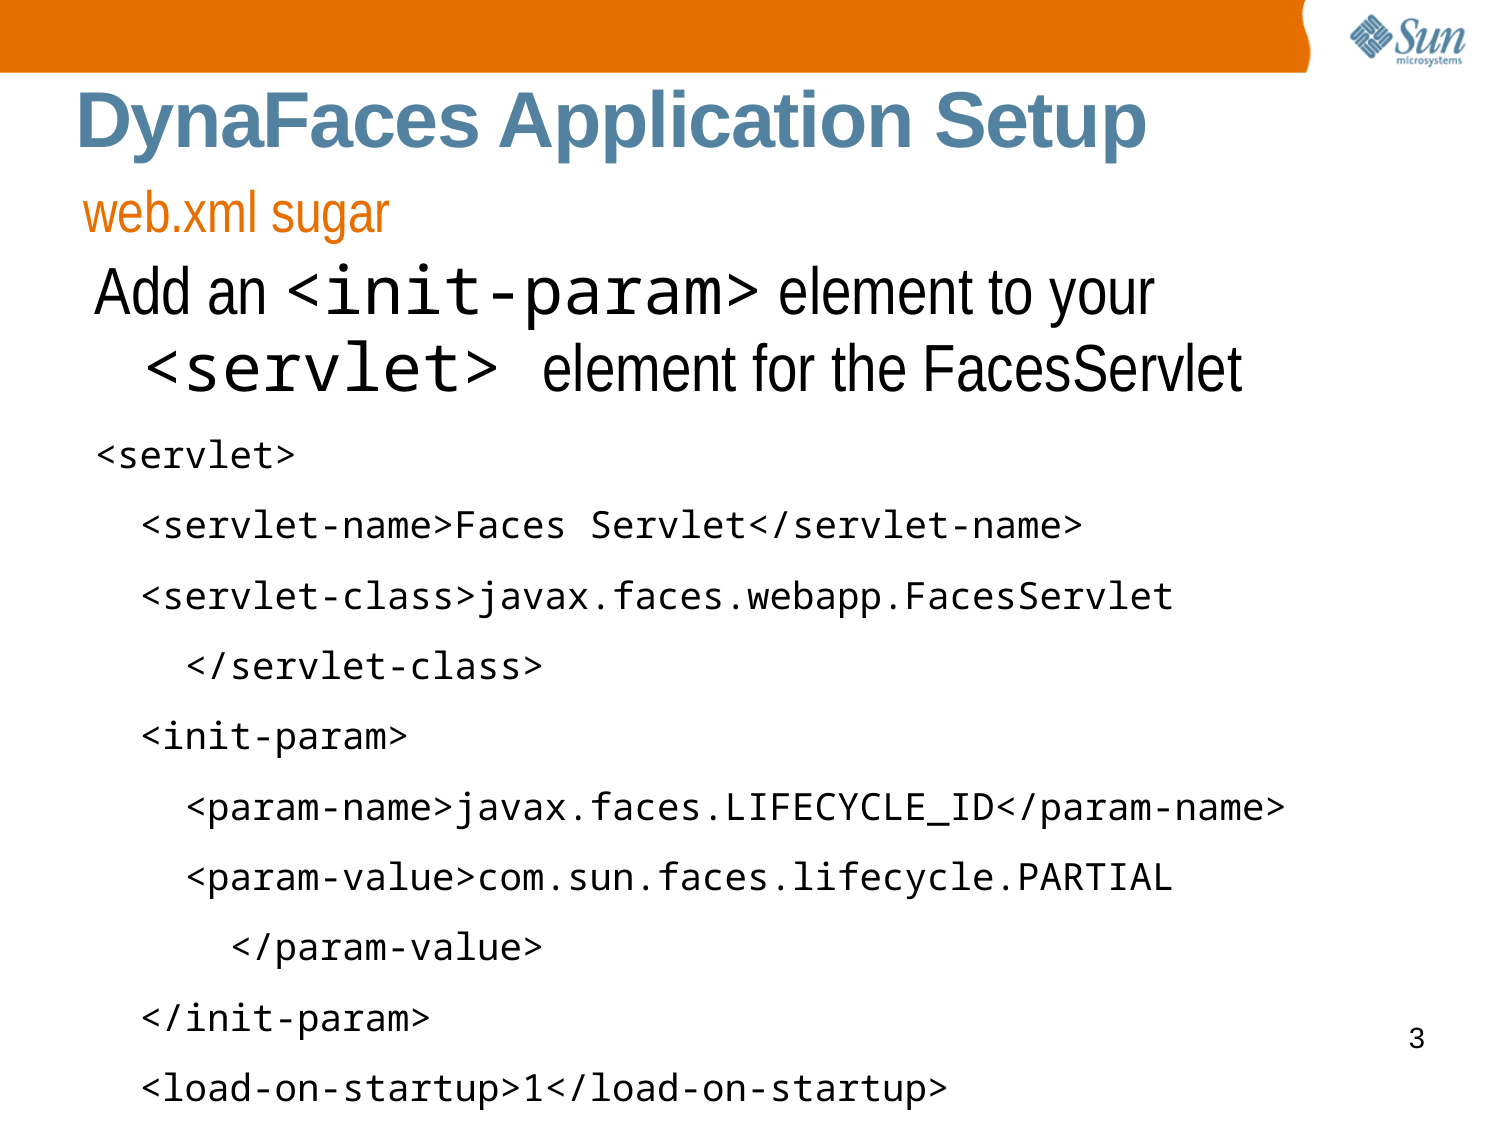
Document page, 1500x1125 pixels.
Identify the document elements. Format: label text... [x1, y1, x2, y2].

text_box web.xml sugar [83, 187, 1351, 255]
picture [0, 0, 1500, 75]
list Add an <init-param> element to your <servlet> element for the FacesServlet <servlet> <servlet-name>Faces Servlet</servlet-name> <servlet-class>javax.faces.webapp.FacesServlet </servlet-class> <init-param> <param-name>javax.faces.LIFECYCLE_ID</param-name> <param-value>com.sun.faces.lifecycle.PARTIAL </param-value> </init-param> <load-on-startup>1</load-on-startup> </servlet> [75, 252, 1412, 1125]
title DynaFaces Application Setup [75, 83, 1437, 188]
